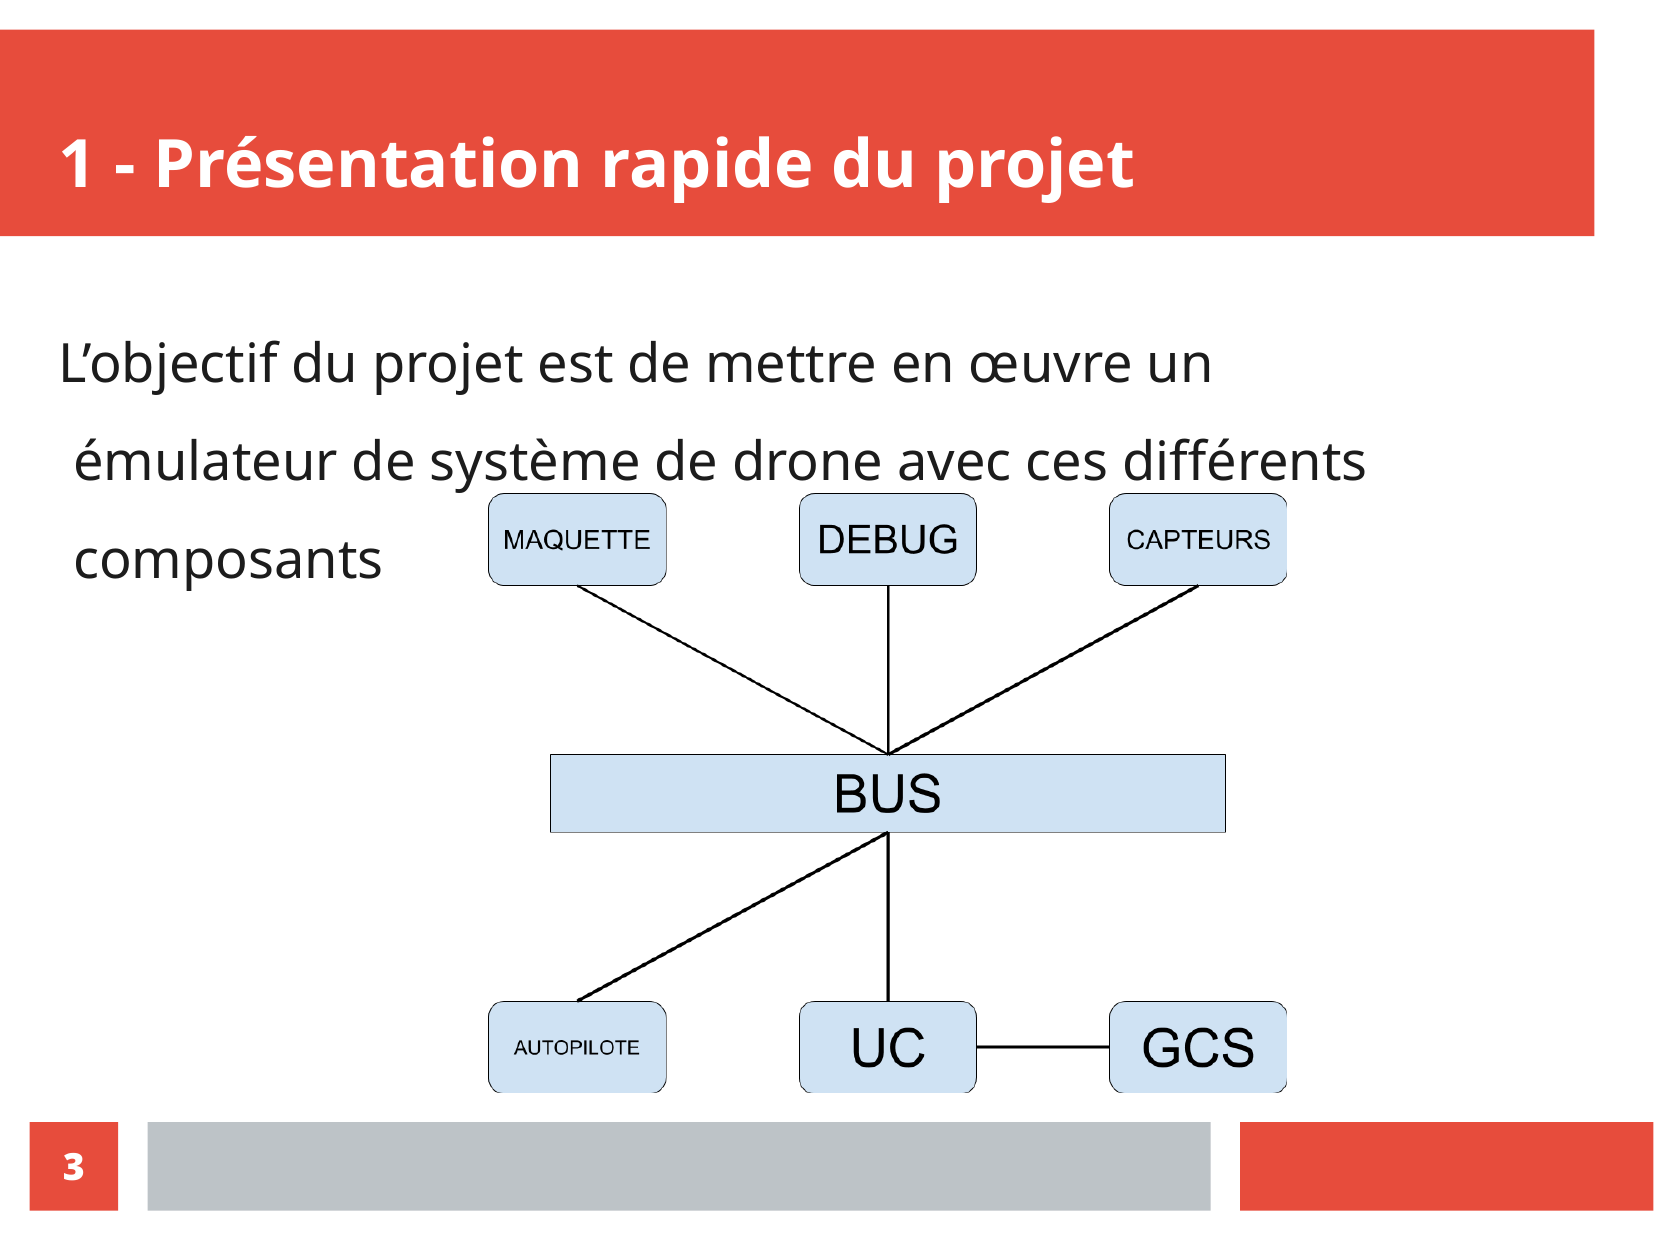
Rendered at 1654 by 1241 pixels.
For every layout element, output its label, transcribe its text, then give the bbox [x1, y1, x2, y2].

list L’objectif du projet est de mettre en œuvre un émulateur de système de drone avec ces différents composants [59, 324, 1565, 1093]
title 1 - Présentation rapide du projet [59, 59, 1595, 207]
picture [488, 493, 1287, 1093]
